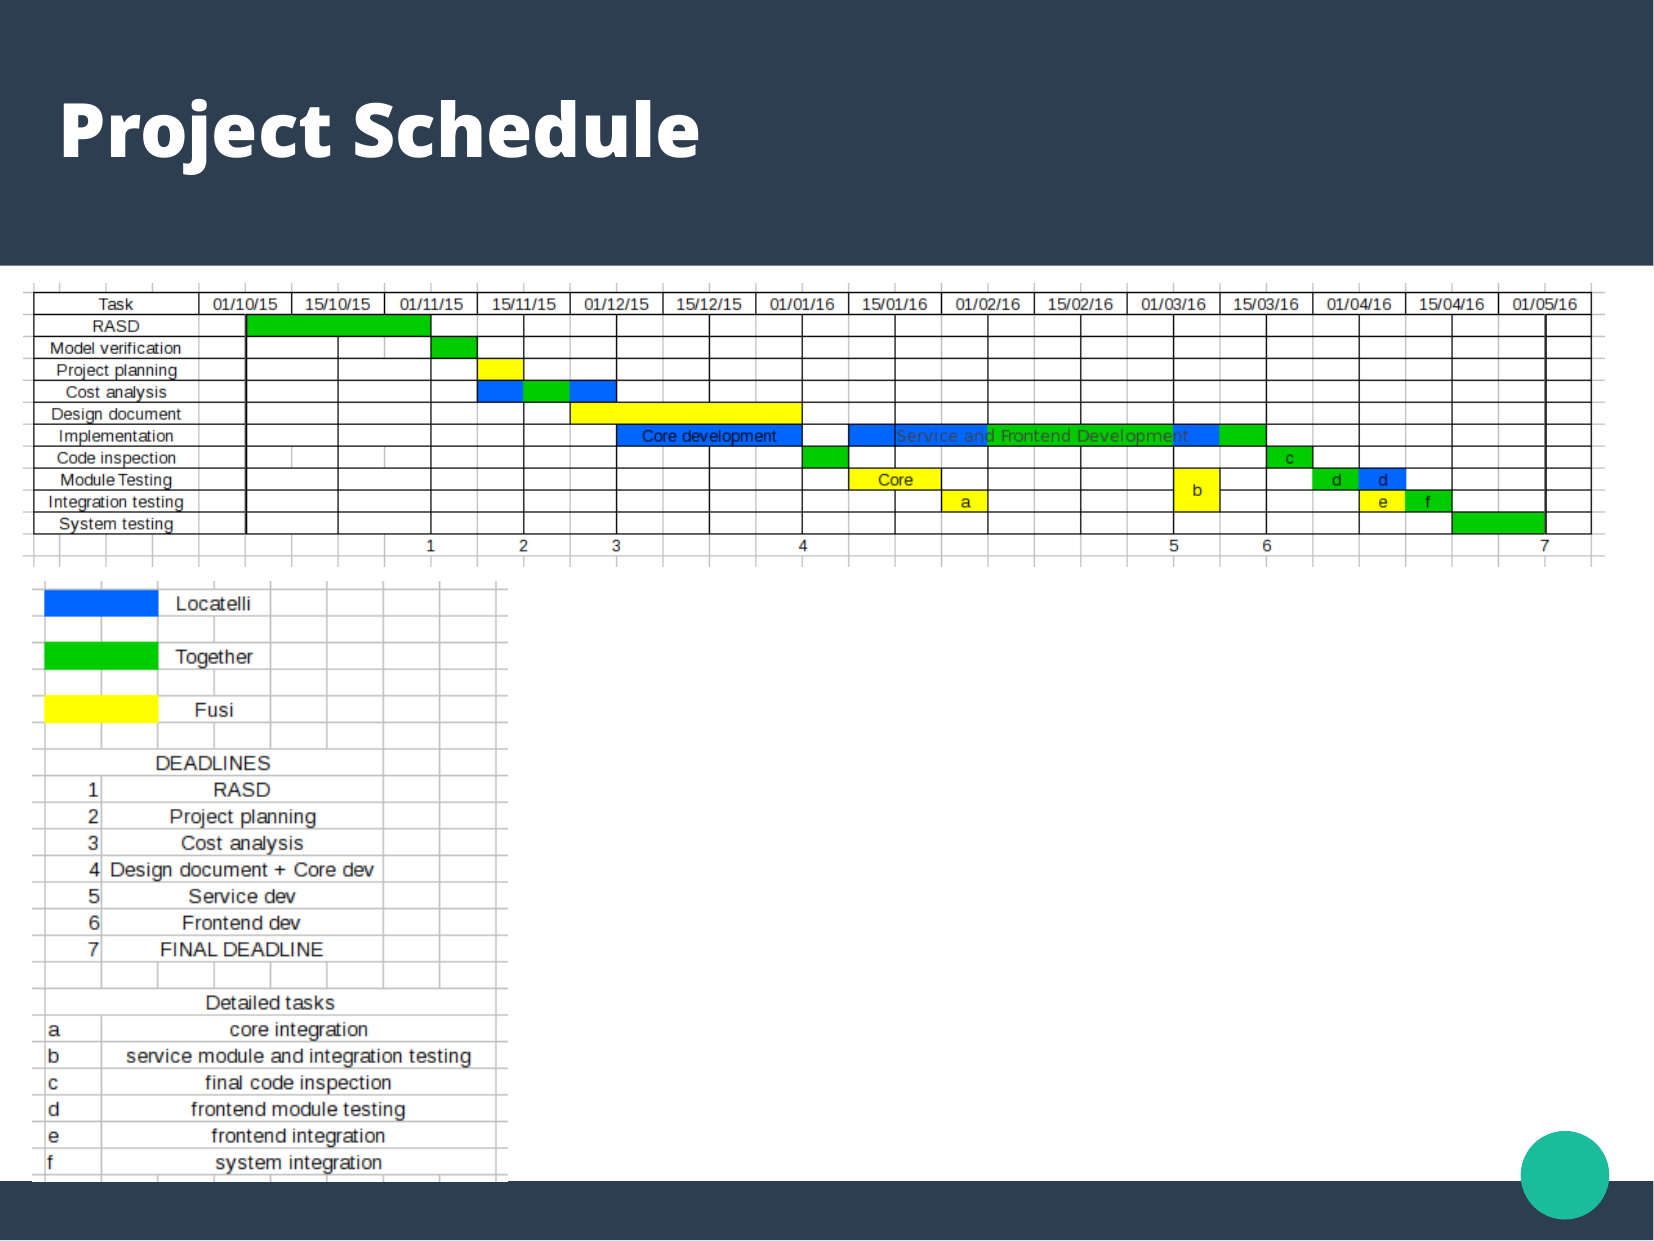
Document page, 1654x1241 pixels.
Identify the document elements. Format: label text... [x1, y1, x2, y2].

title Project Schedule [59, 49, 1595, 207]
picture [23, 283, 1605, 567]
picture [32, 581, 508, 1182]
